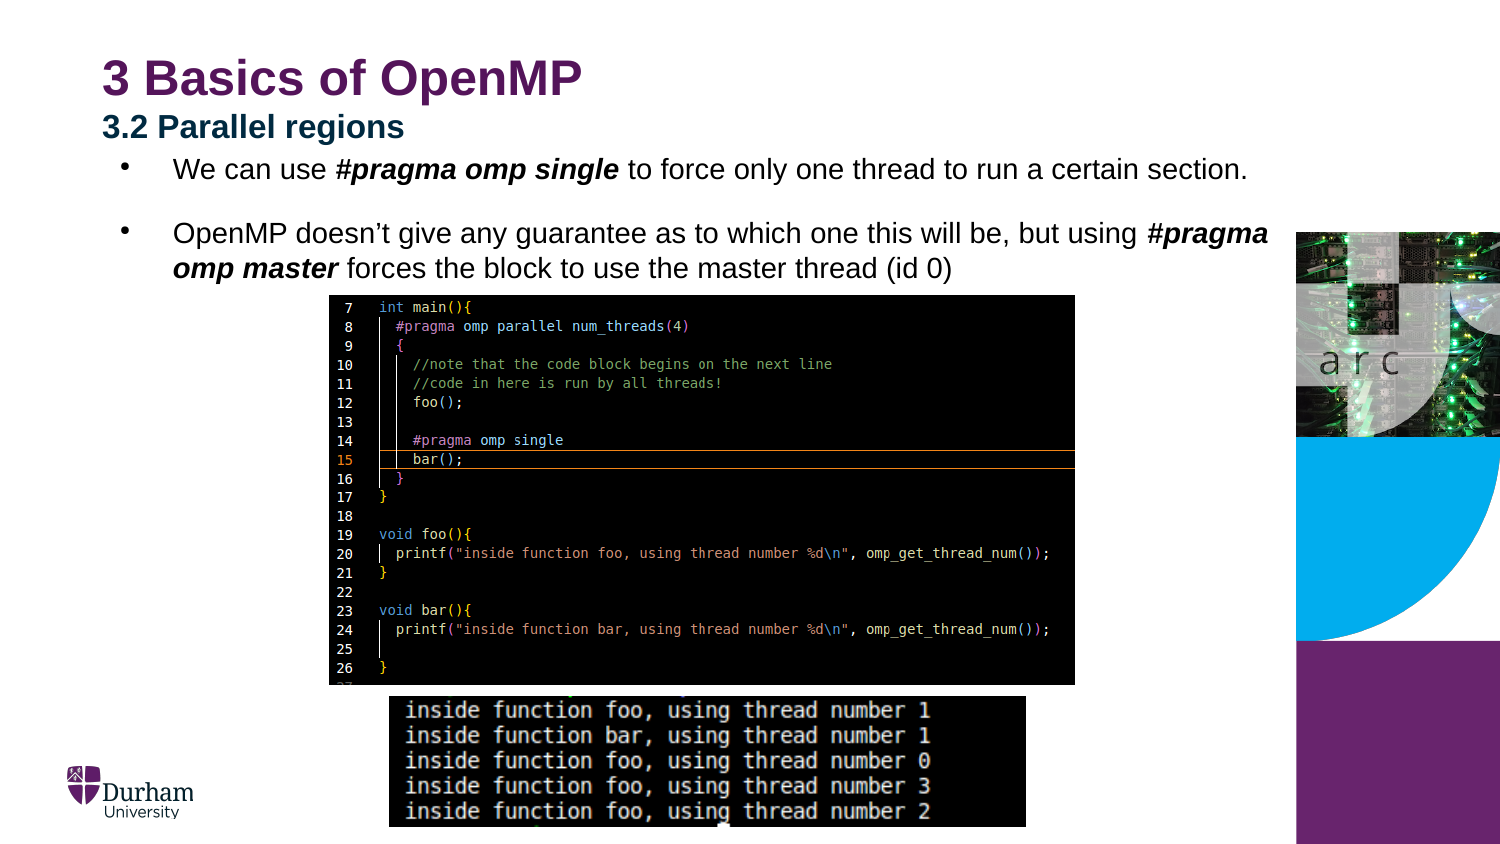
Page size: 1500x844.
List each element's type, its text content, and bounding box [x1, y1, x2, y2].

picture [329, 295, 1075, 686]
text_box [1296, 640, 1500, 844]
picture [67, 766, 193, 819]
list [101, 406, 1297, 745]
picture [389, 696, 1026, 827]
picture [1296, 232, 1500, 436]
list We can use #pragma omp single to force only one thread to run a certain section. OpenMP doesn’t give any guarantee as to which one this will be, but using #pragma omp master forces the block to use the master thread (id 0) [101, 150, 1297, 284]
picture [1332, 467, 1500, 640]
title 3 Basics of OpenMP 3.2 Parallel regions [101, 45, 1399, 187]
